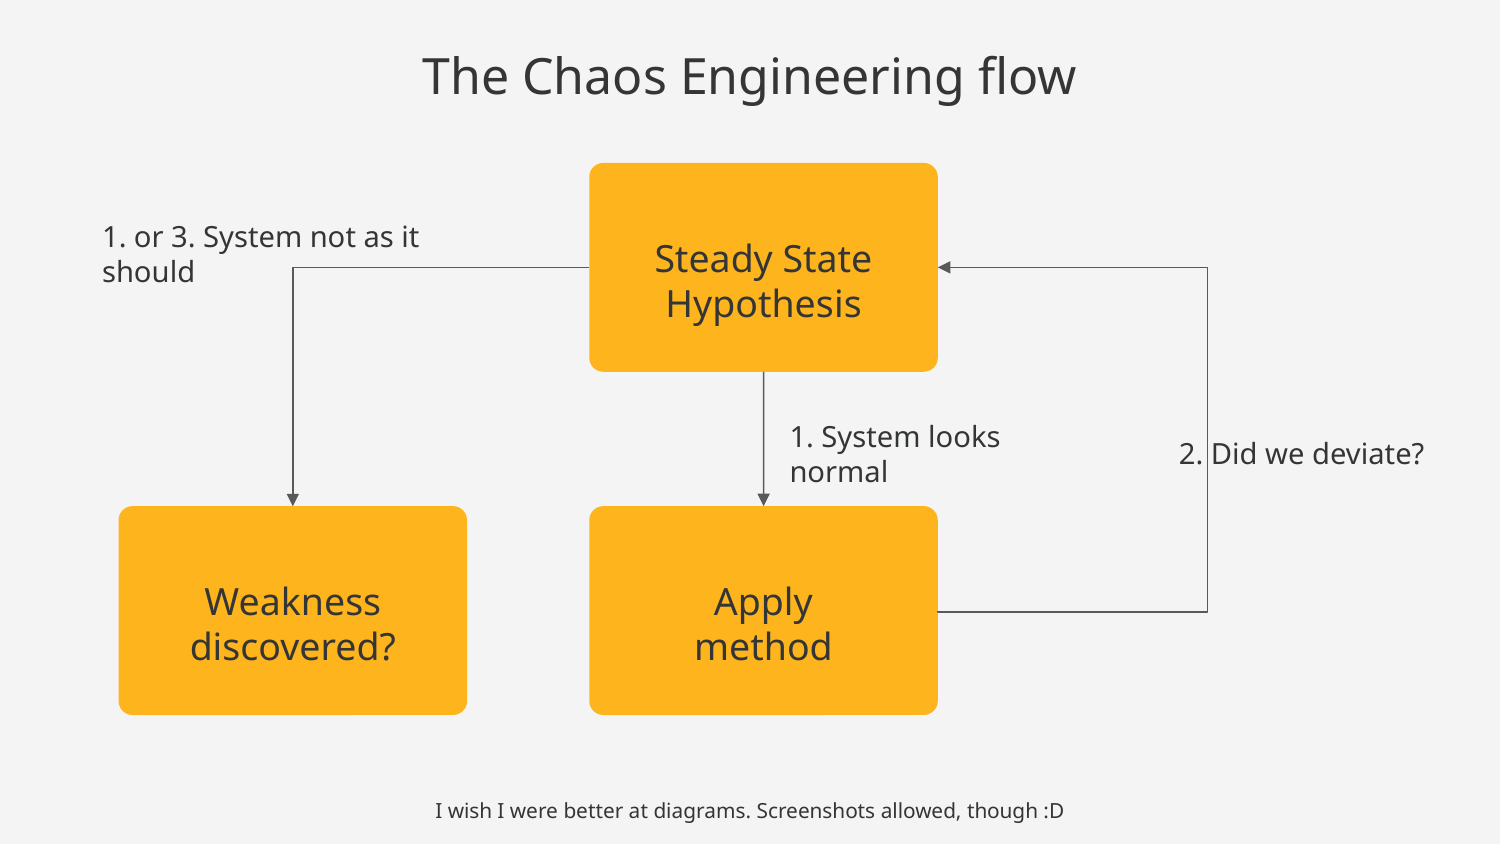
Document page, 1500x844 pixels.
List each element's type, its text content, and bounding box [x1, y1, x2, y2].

text_box [589, 162, 938, 372]
list I wish I were better at diagrams. Screenshots allowed, though :D [306, 788, 1194, 833]
list Steady State Hypothesis [623, 210, 904, 350]
list 1. or 3. System not as it should [87, 223, 499, 284]
list The Chaos Engineering flow [51, 29, 1449, 146]
list 2. Did we deviate? [1164, 423, 1207, 483]
list 2. Did we deviate? [1208, 423, 1475, 483]
list Weakness discovered? [152, 553, 434, 693]
text_box [118, 506, 468, 716]
list Apply method [623, 553, 904, 693]
list 1. System looks normal [774, 423, 1085, 483]
text_box [589, 506, 938, 716]
